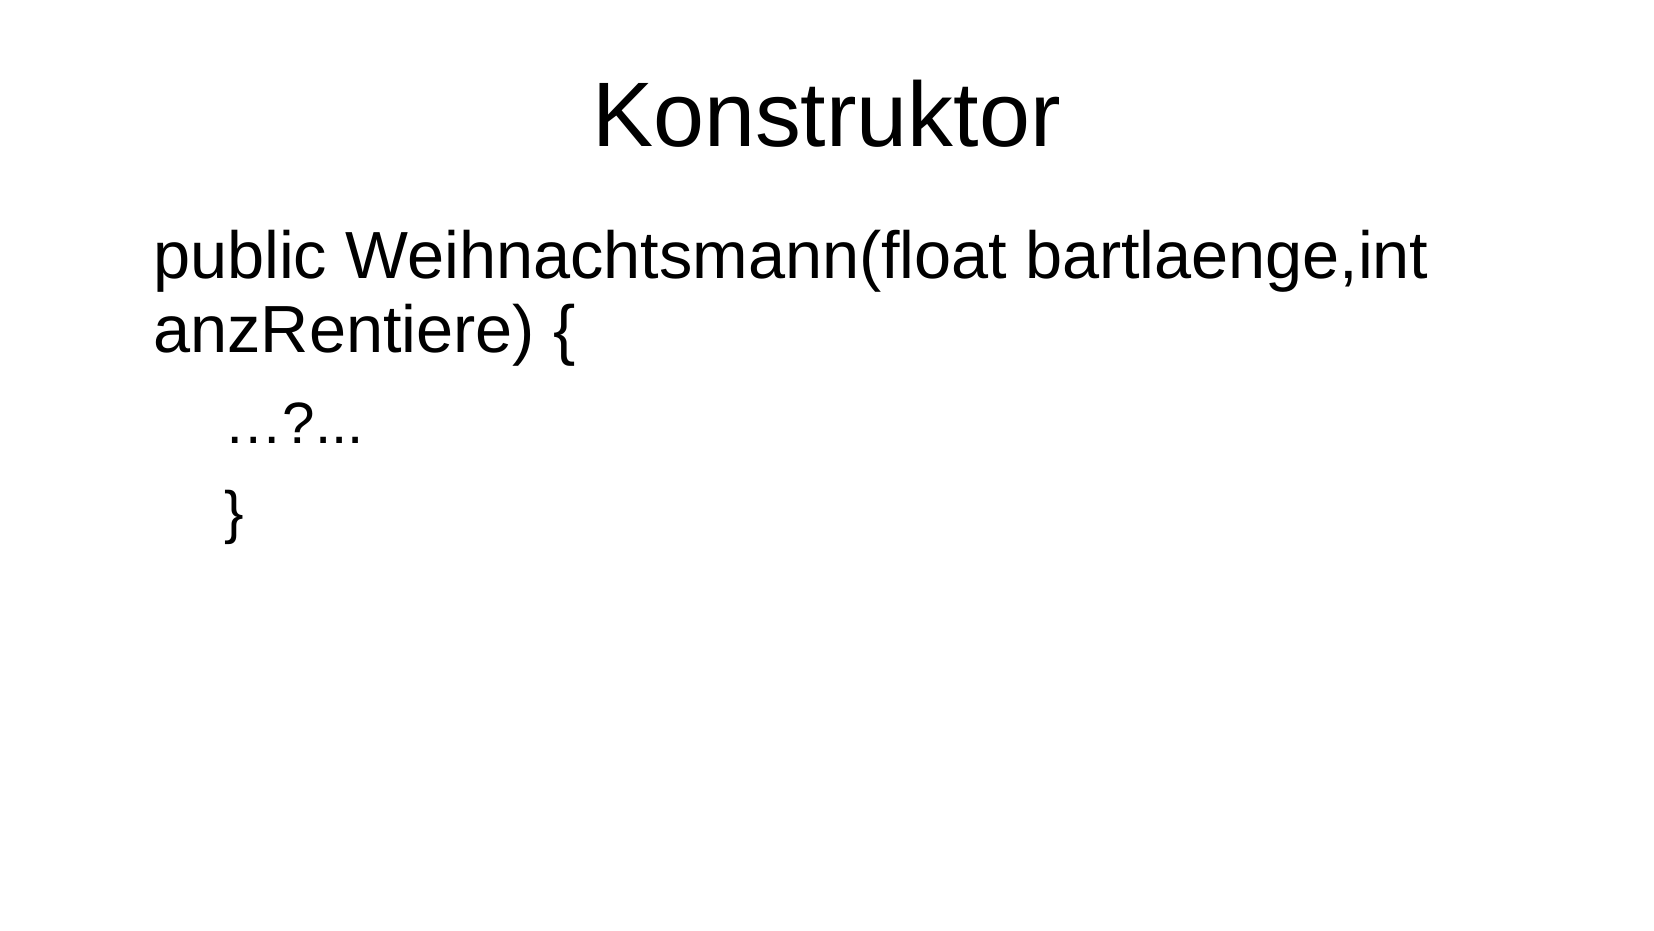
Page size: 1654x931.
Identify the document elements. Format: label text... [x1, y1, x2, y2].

title Konstruktor [82, 37, 1571, 193]
list public Weihnachtsmann(float bartlaenge,int anzRentiere) { …?... } [82, 217, 1571, 758]
